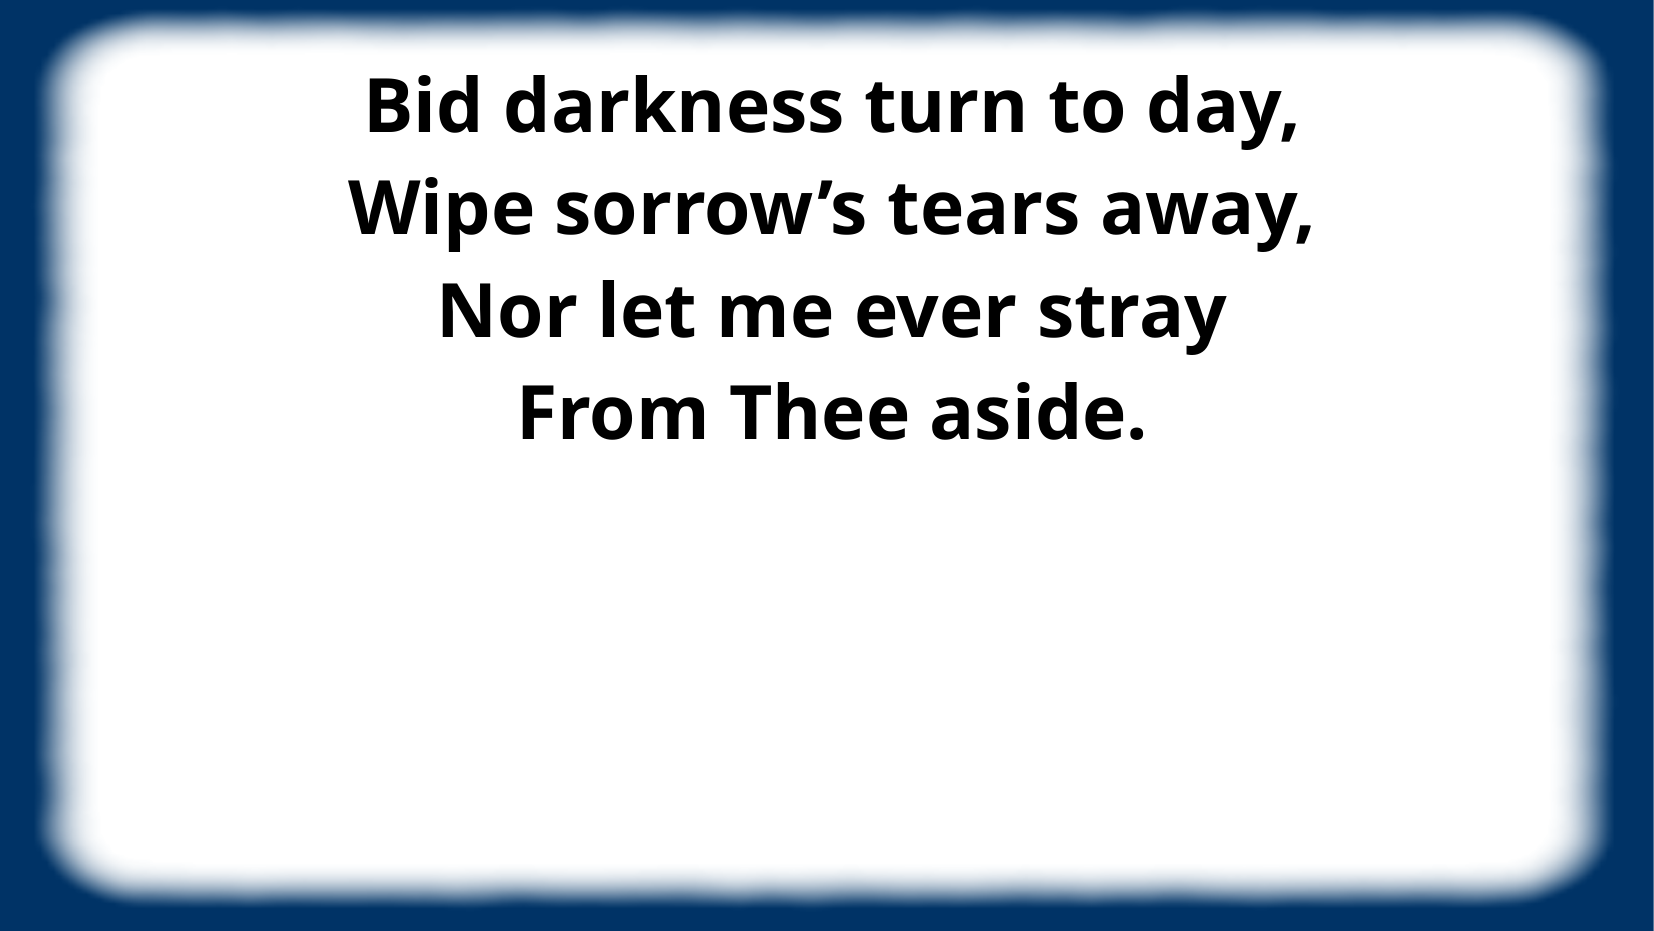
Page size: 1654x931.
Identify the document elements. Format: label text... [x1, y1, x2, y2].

text_box Bid darkness turn to day, Wipe sorrow’s tears away, Nor let me ever stray From Thee aside. [75, 45, 1591, 460]
picture [0, 0, 1654, 931]
